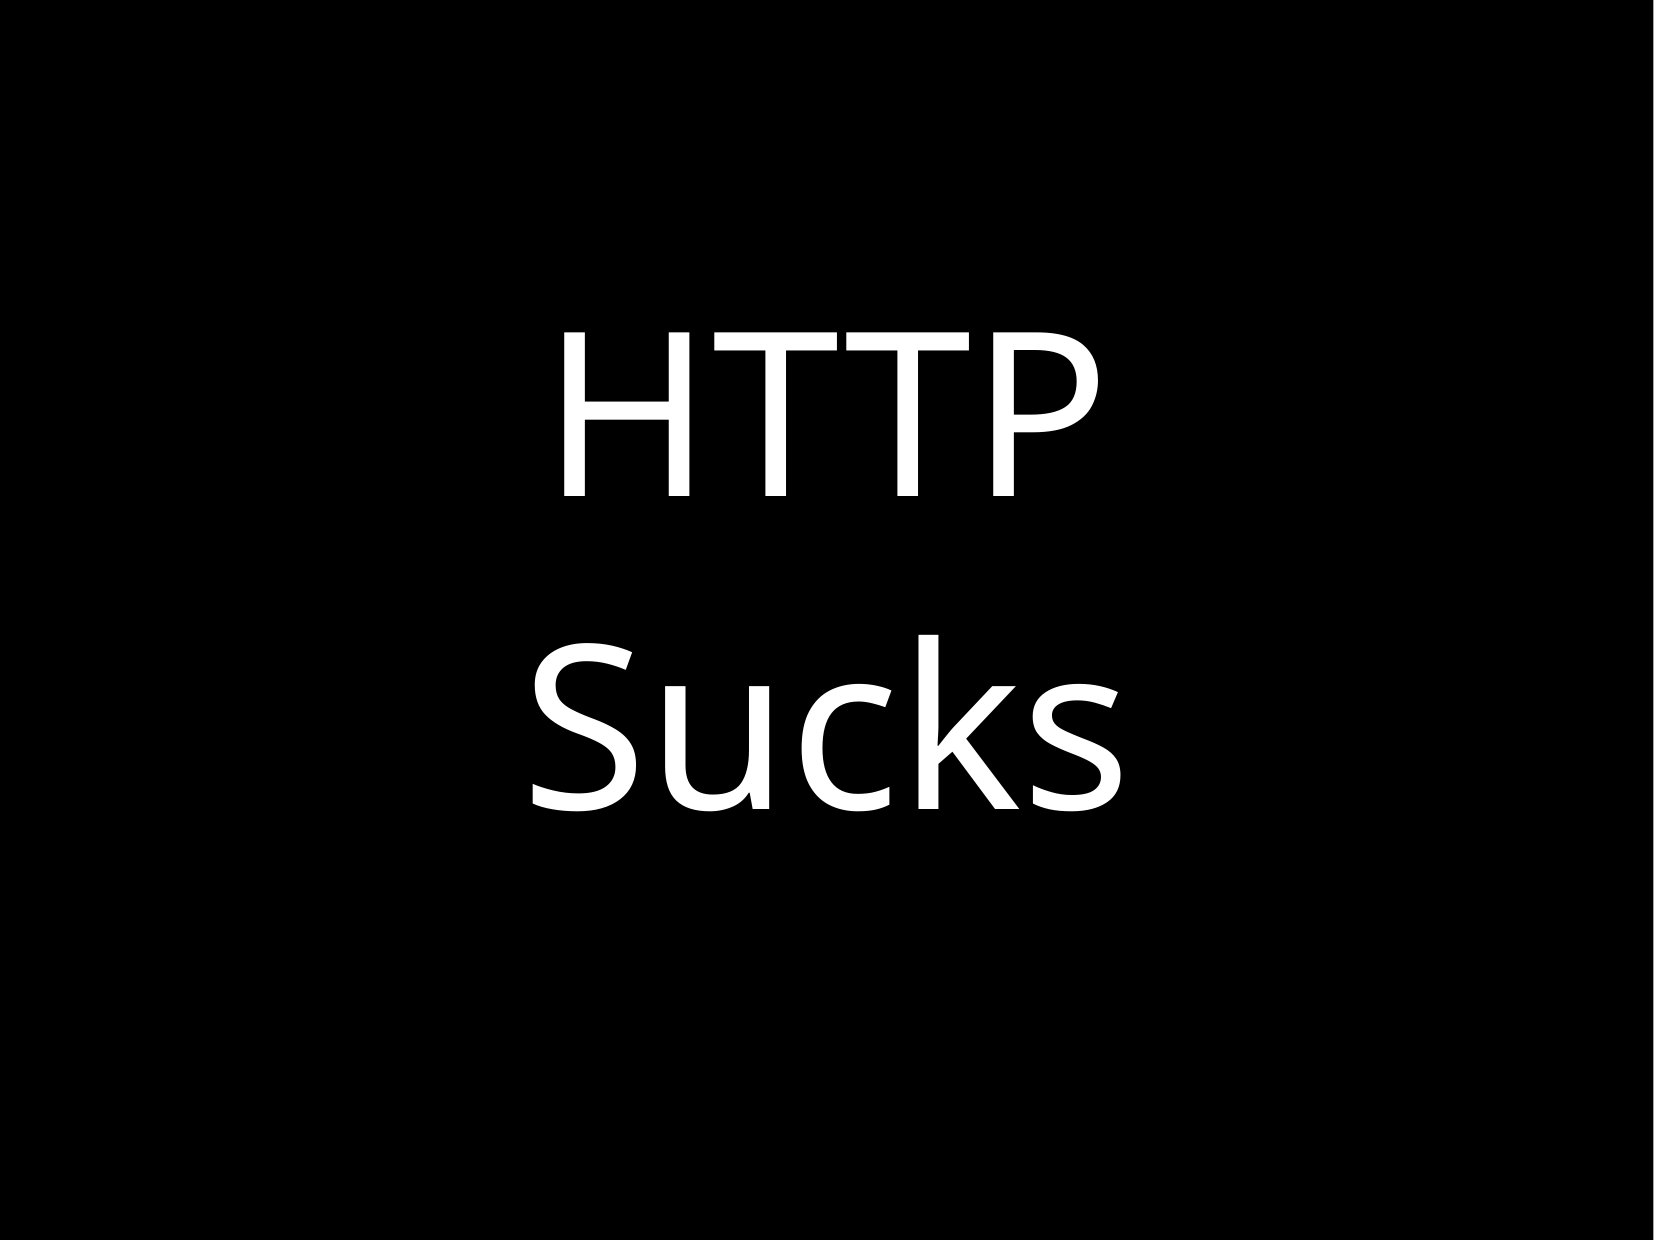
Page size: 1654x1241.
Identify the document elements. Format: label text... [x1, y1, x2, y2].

title HTTP Sucks [82, 284, 1571, 845]
